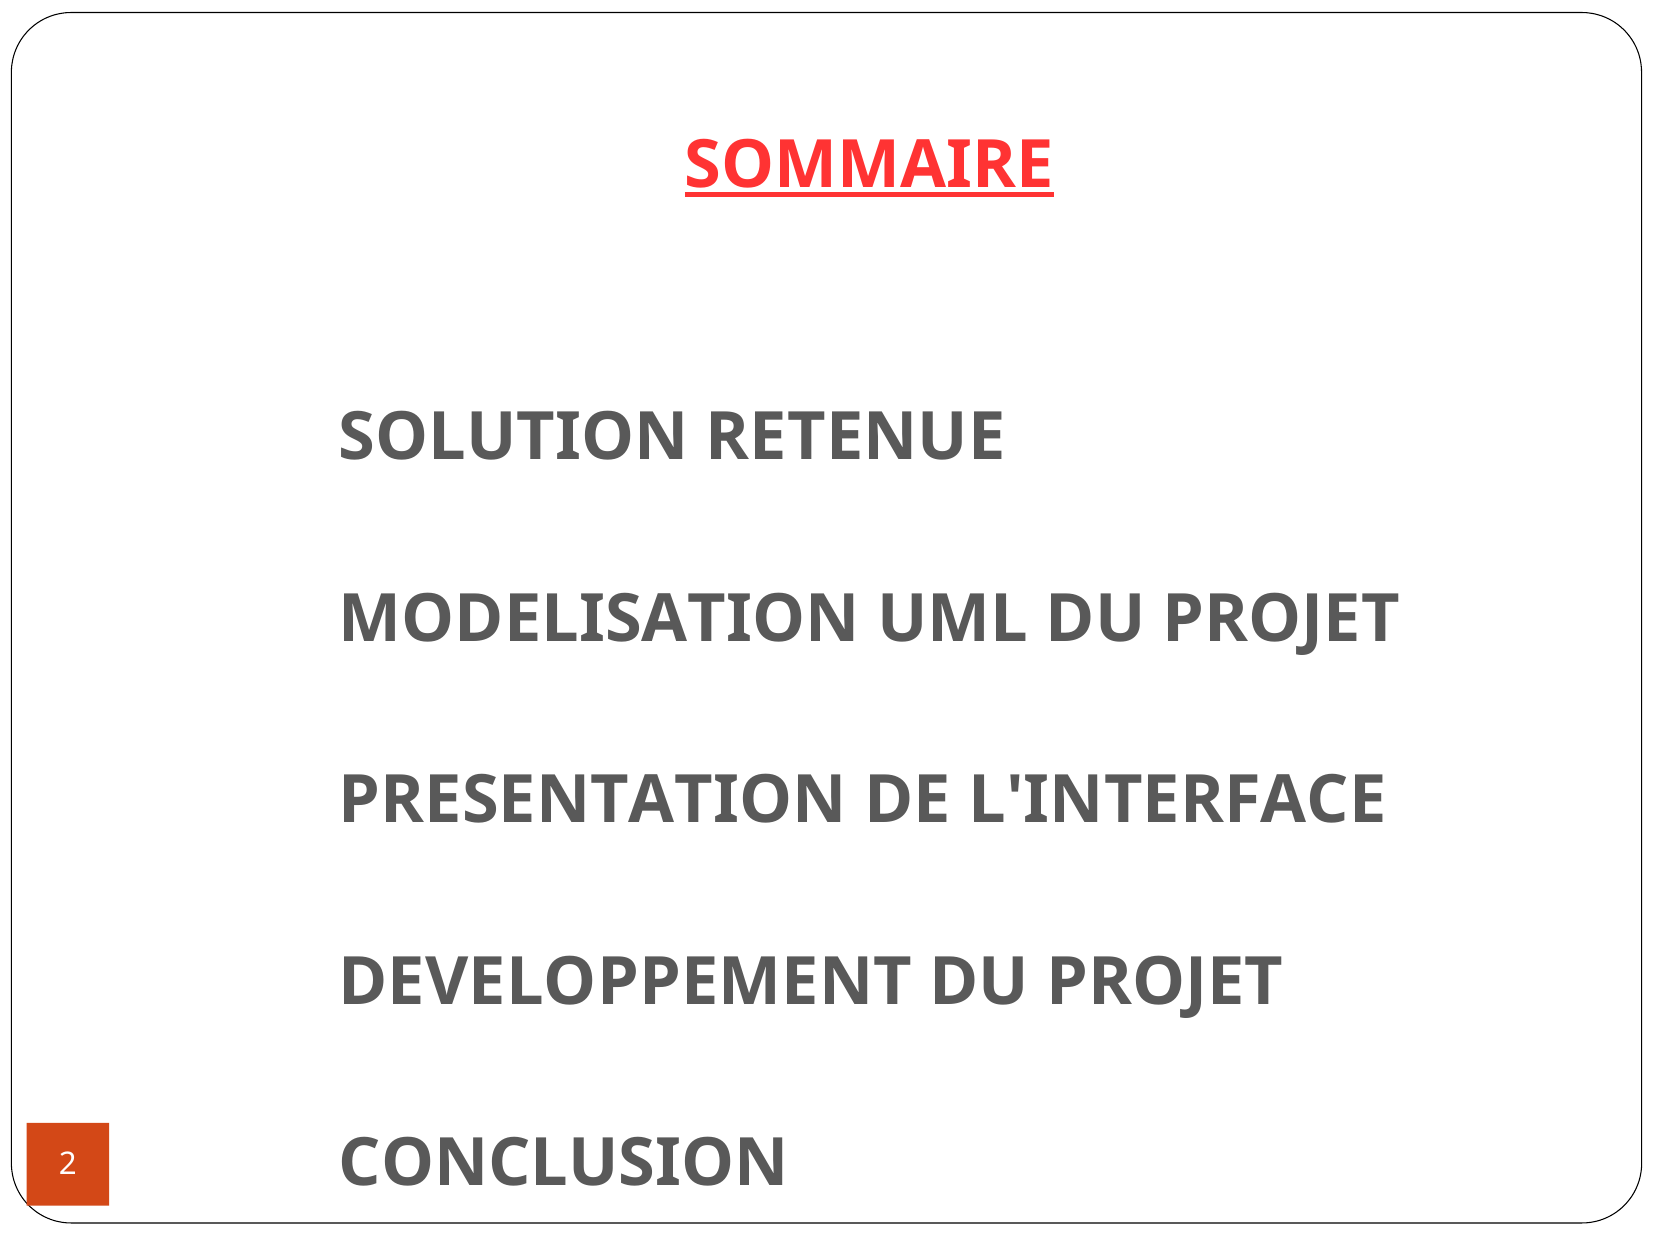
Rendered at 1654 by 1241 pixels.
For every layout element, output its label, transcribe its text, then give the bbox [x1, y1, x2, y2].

text_box <numéro> [26, 1122, 110, 1206]
text_box SOMMAIRE SOLUTION RETENUE MODELISATION UML DU PROJET PRESENTATION DE L'INTERFACE DEVELOPPEMENT DU PROJET CONCLUSION [323, 108, 1338, 1062]
